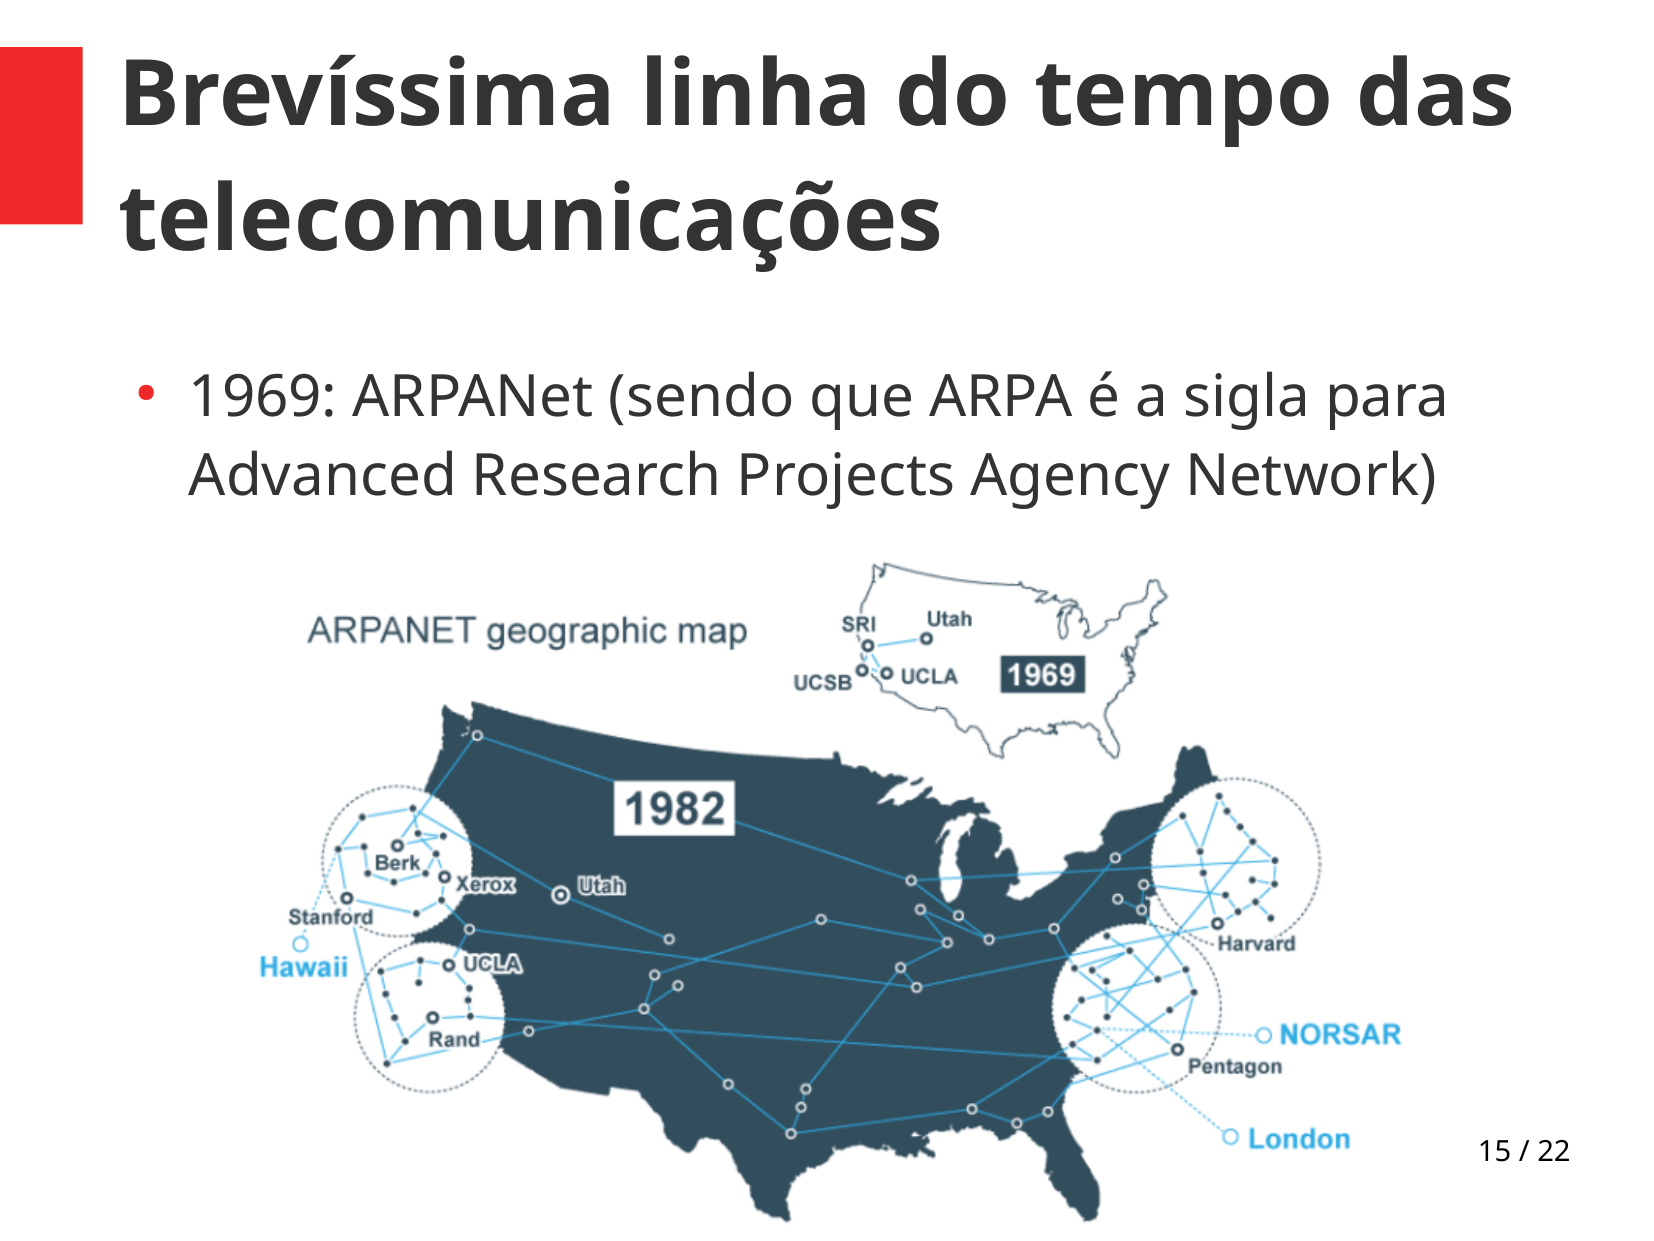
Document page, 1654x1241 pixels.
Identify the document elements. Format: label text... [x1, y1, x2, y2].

picture [226, 1074, 1427, 1241]
list 1969: ARPANet (sendo que ARPA é a sigla para Advanced Research Projects Agency Network) [118, 354, 1536, 1074]
title Brevíssima linha do tempo das telecomunicações [118, 45, 1571, 260]
